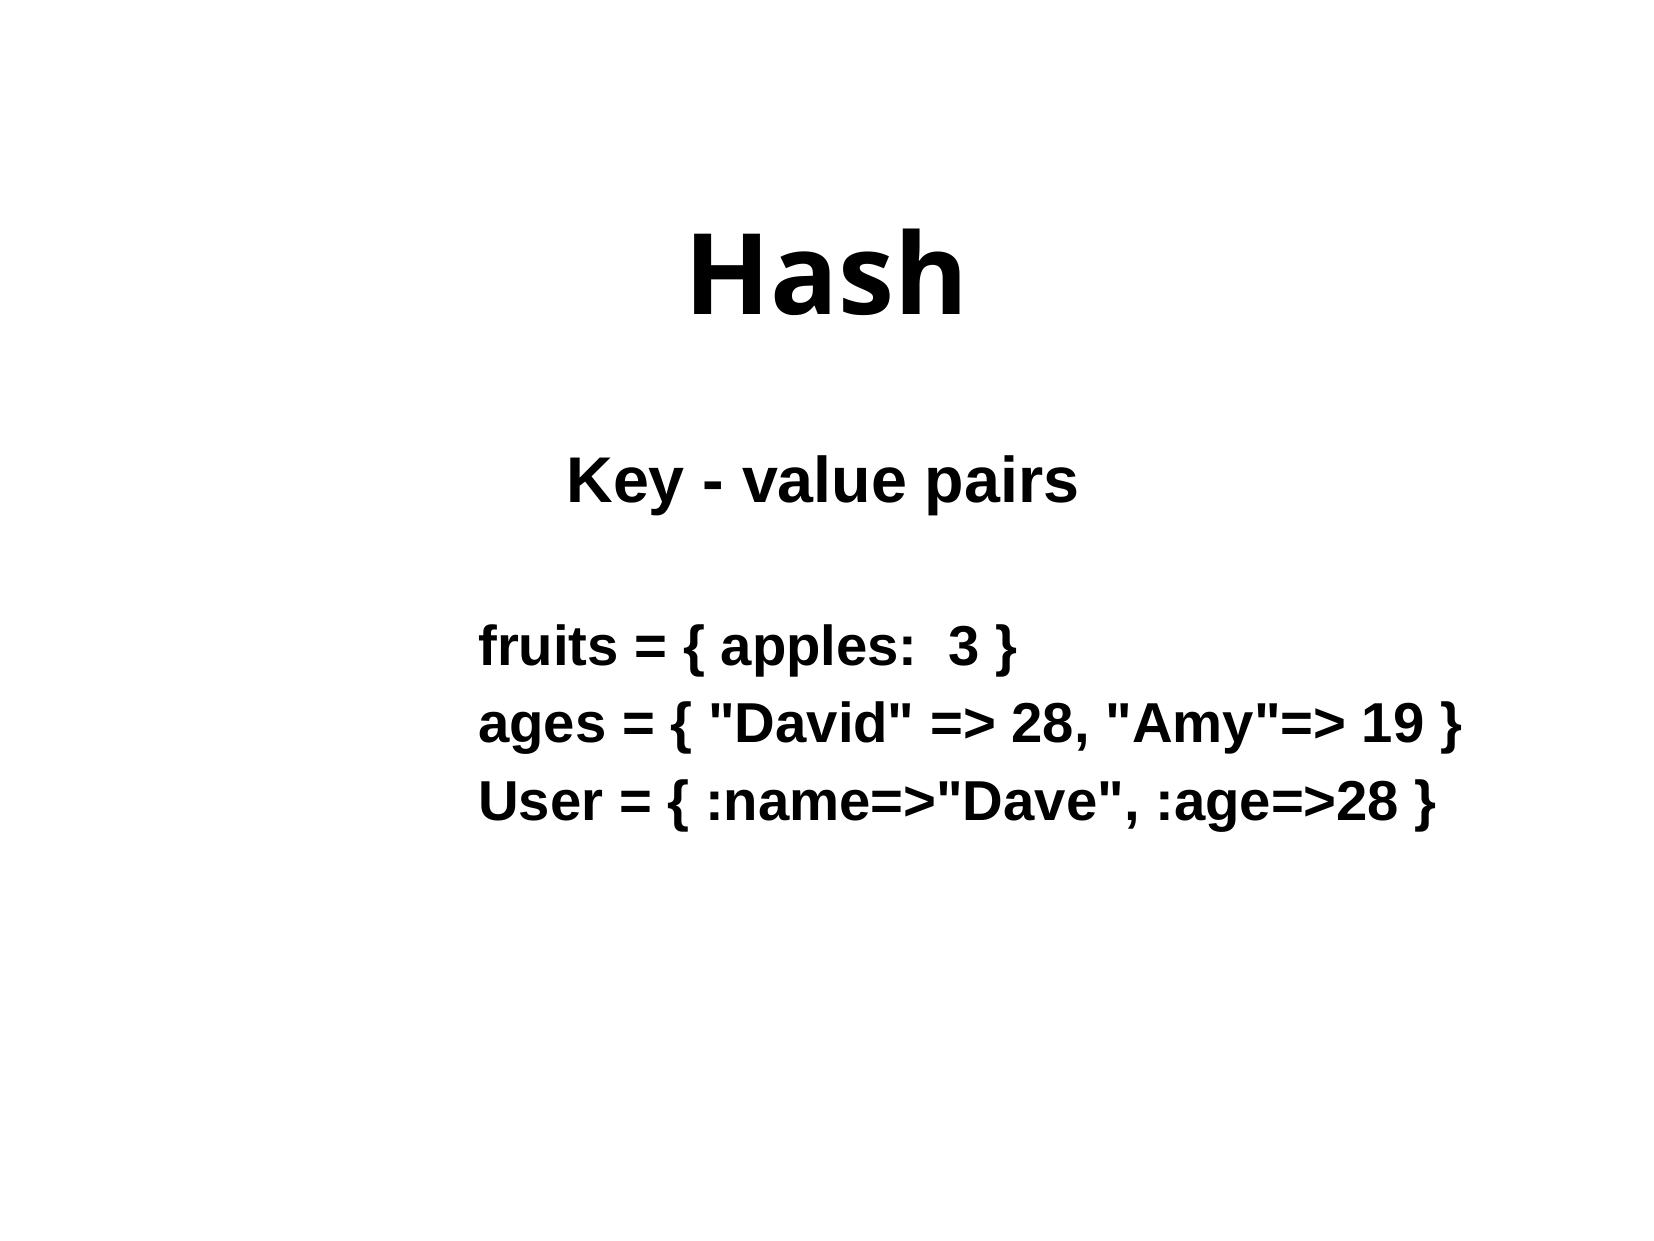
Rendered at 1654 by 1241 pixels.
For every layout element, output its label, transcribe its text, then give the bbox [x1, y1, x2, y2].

list Key - value pairs [566, 443, 1087, 532]
title Hash [82, 167, 1571, 375]
list fruits = { apples: 3 } ages = { "David" => 28, "Amy"=> 19 } User = { :name=>"Dave", :age=>28 } [478, 614, 1465, 898]
